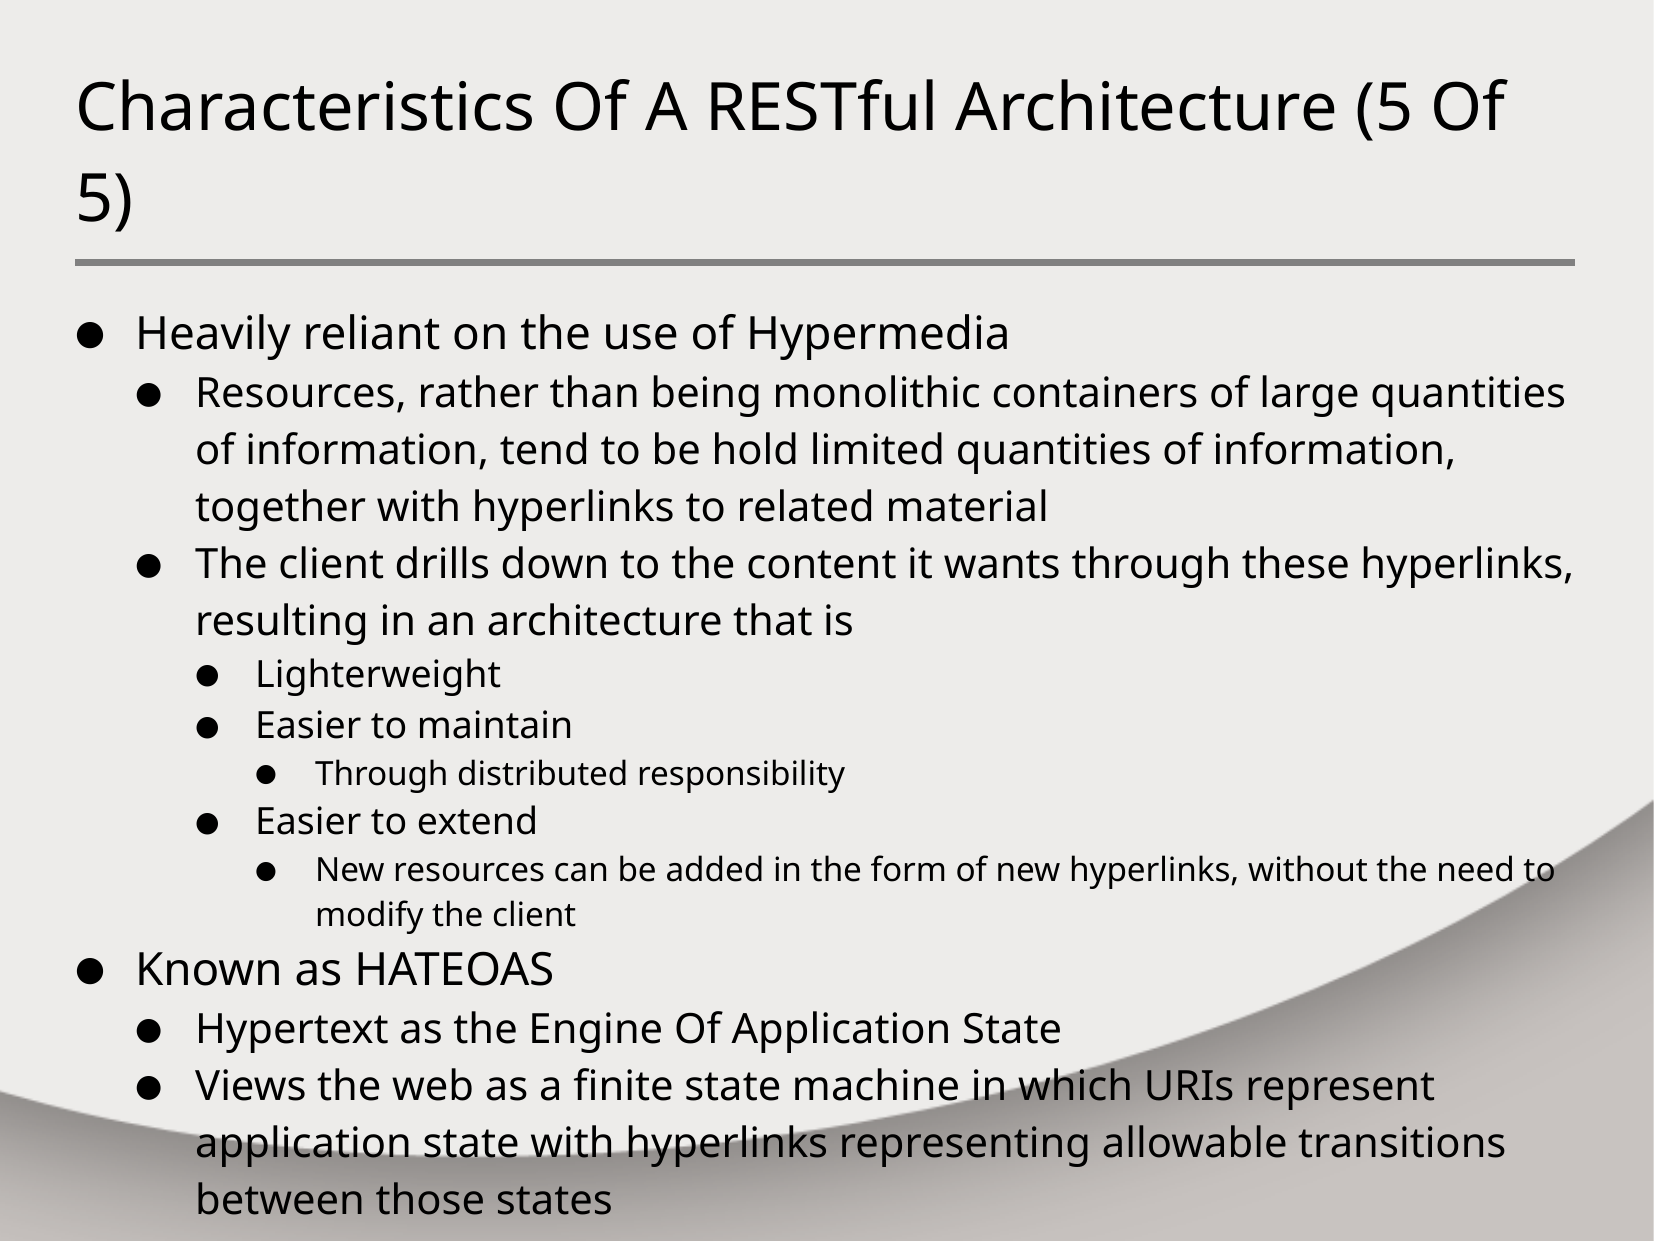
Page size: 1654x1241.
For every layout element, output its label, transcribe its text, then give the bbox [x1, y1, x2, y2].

picture [0, 0, 1654, 1241]
list Heavily reliant on the use of Hypermedia Resources, rather than being monolithic containers of large quantities of information, tend to be hold limited quantities of information, together with hyperlinks to related material The client drills down to the content it wants through these hyperlinks, resulting in an architecture that is Lighterweight Easier to maintain Through distributed responsibility Easier to extend New resources can be added in the form of new hyperlinks, without the need to modify the client Known as HATEOAS Hypertext as the Engine Of Application State Views the web as a finite state machine in which URIs represent application state with hyperlinks representing allowable transitions between those states [75, 300, 1576, 1163]
title Characteristics Of A RESTful Architecture (5 Of 5) [75, 75, 1576, 226]
